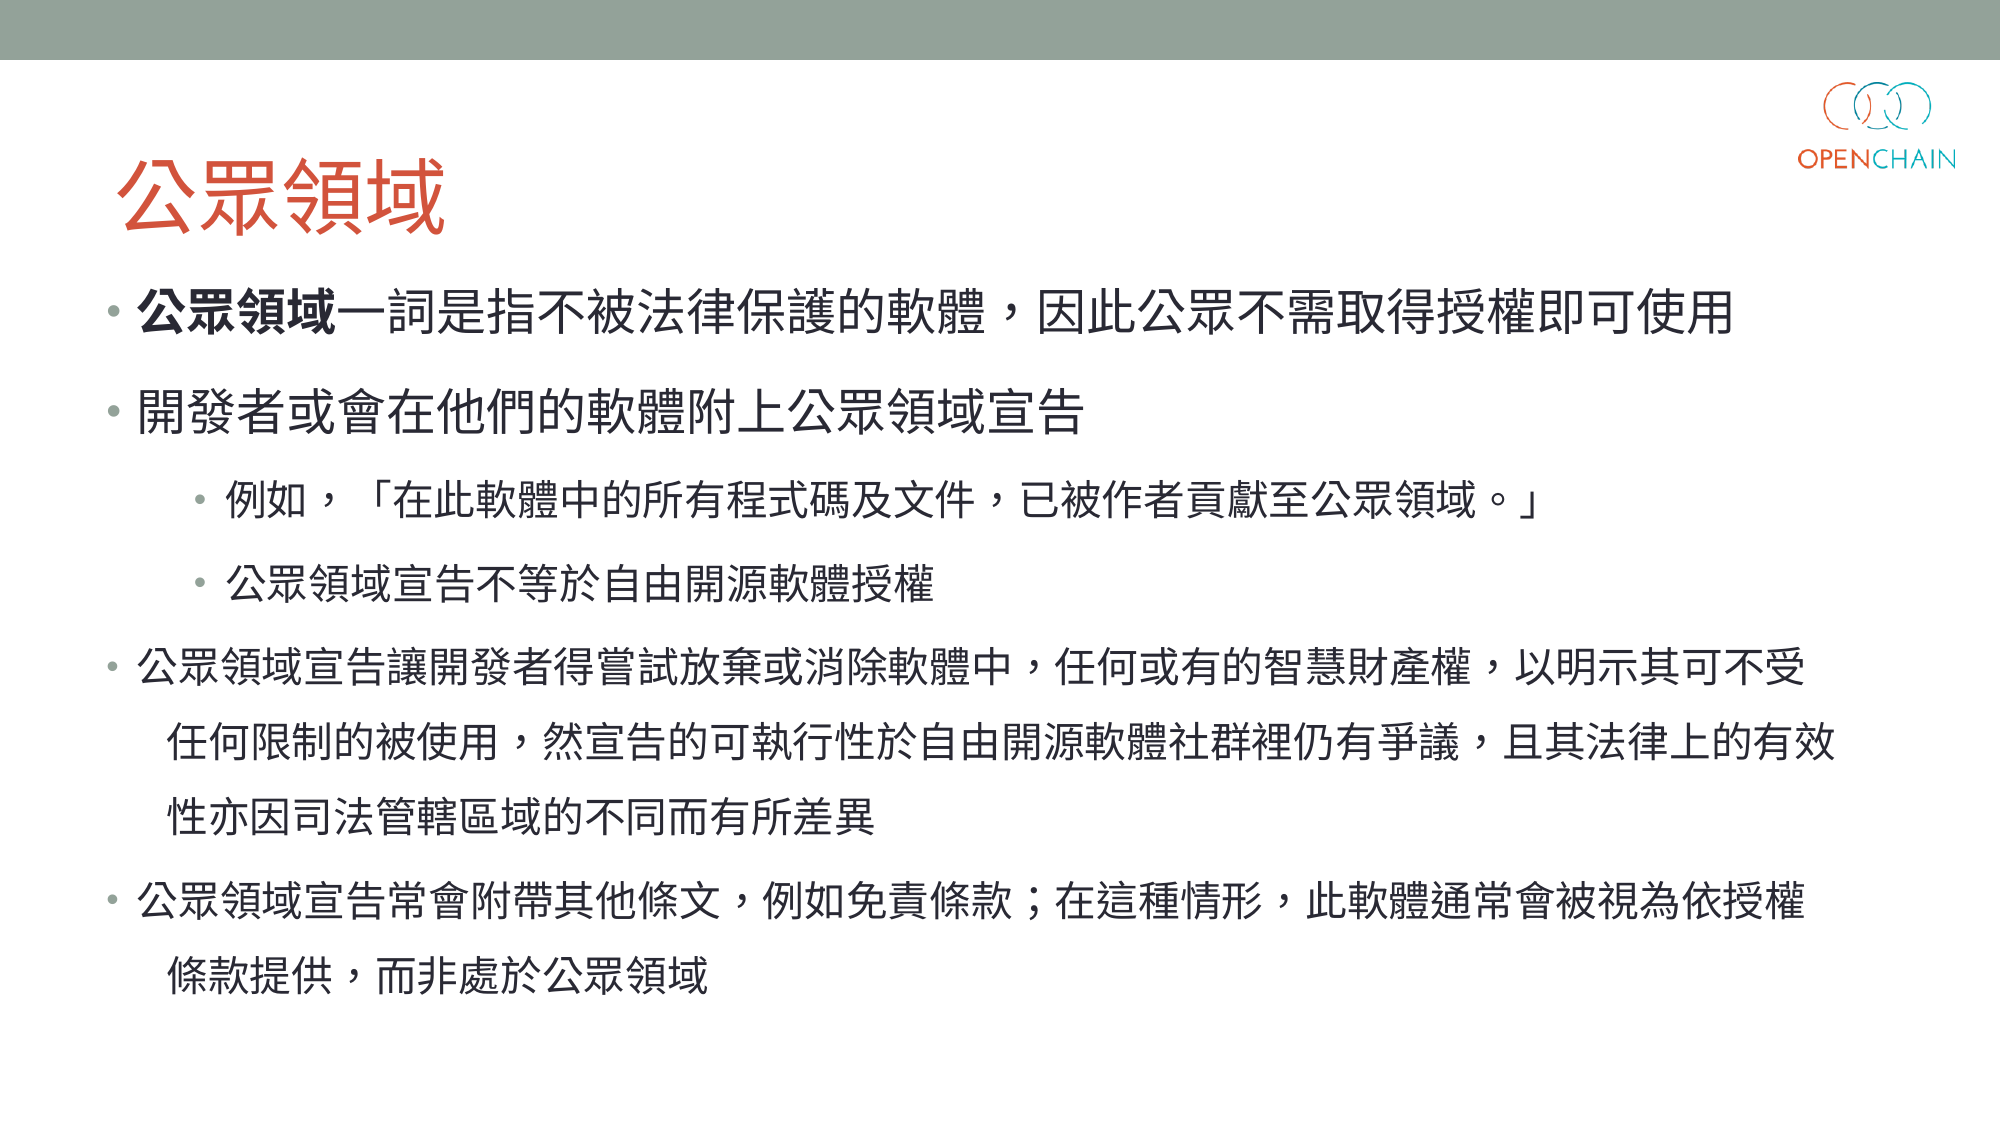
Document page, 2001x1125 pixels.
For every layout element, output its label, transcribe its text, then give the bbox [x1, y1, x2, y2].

title 公眾領域 [99, 87, 1900, 251]
list 公眾領域一詞是指不被法律保護的軟體，因此公眾不需取得授權即可使用 開發者或會在他們的軟體附上公眾領域宣告 例如，「在此軟體中的所有程式碼及文件，已被作者貢獻至公眾領域。」 公眾領域宣告不等於自由開源軟體授權 公眾領域宣告讓開發者得嘗試放棄或消除軟體中，任何或有的智慧財產權，以明示其可不受任何限制的被使用，然宣告的可執行性於自由開源軟體社群裡仍有爭議，且其法律上的有效性亦因司法管轄區域的不同而有所差異 公眾領域宣告常會附帶其他條文，例如免責條款；在這種情形，此軟體通常會被視為依授權條款提供，而非處於公眾領域 [91, 243, 1863, 1093]
